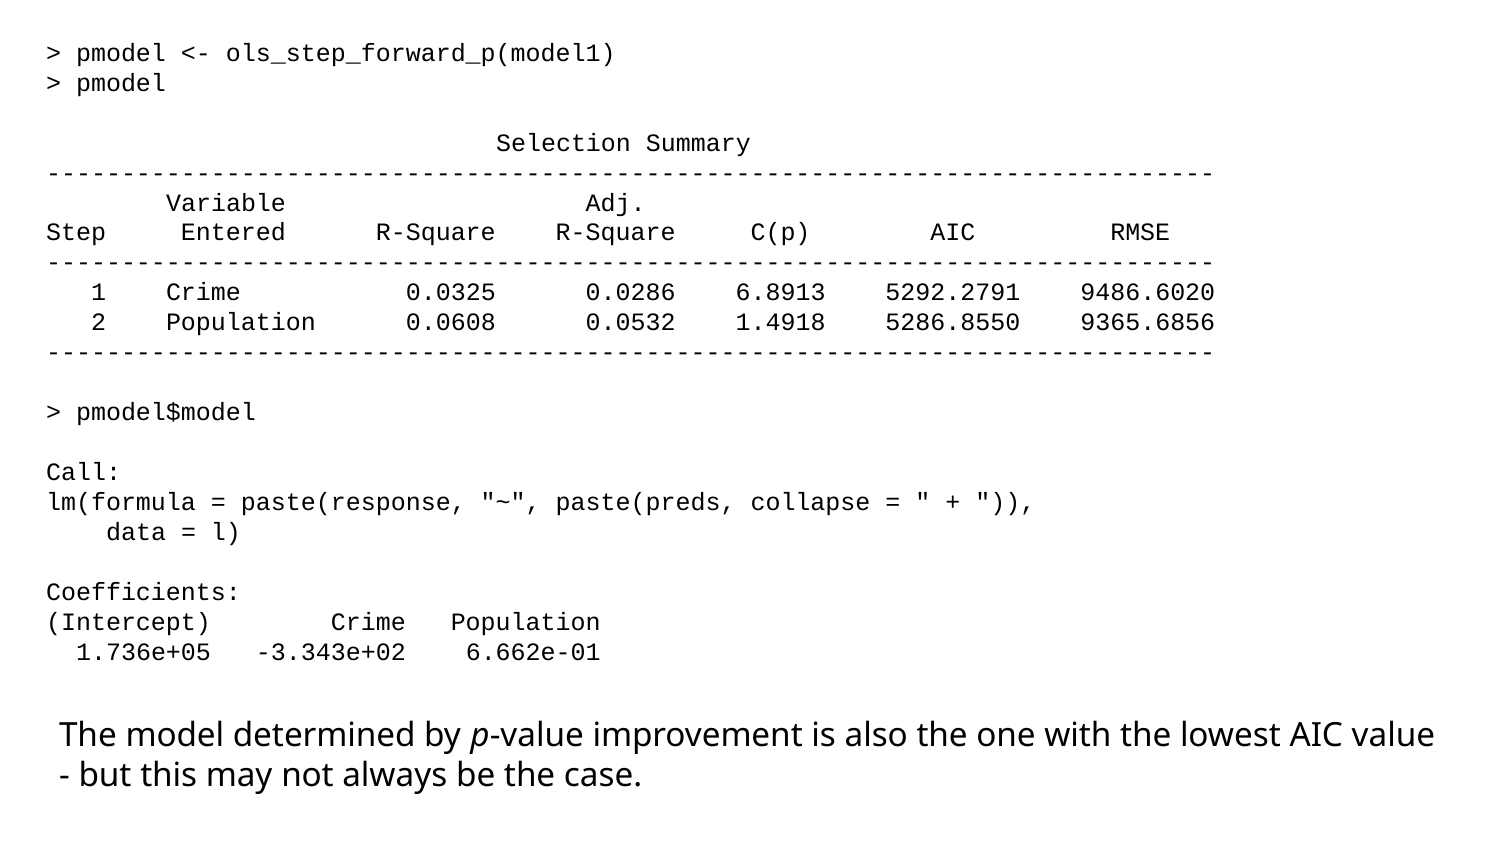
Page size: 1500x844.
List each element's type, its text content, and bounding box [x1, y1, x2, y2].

text_box The model determined by p-value improvement is also the one with the lowest AIC value - but this may not always be the case. [44, 697, 1467, 816]
text_box > pmodel <- ols_step_forward_p(model1) > pmodel Selection Summary ------------------------------------------------------------------------------ Variable Adj. Step Entered R-Square R-Square C(p) AIC RMSE ------------------------------------------------------------------------------ 1 Crime 0.0325 0.0286 6.8913 5292.2791 9486.6020 2 Population 0.0608 0.0532 1.4918 5286.8550 9365.6856 ------------------------------------------------------------------------------ > pmodel$model Call: lm(formula = paste(response, "~", paste(preds, collapse = " + ")), data = l) Coefficients: (Intercept) Crime Population 1.736e+05 -3.343e+02 6.662e-01 [31, 21, 1467, 779]
